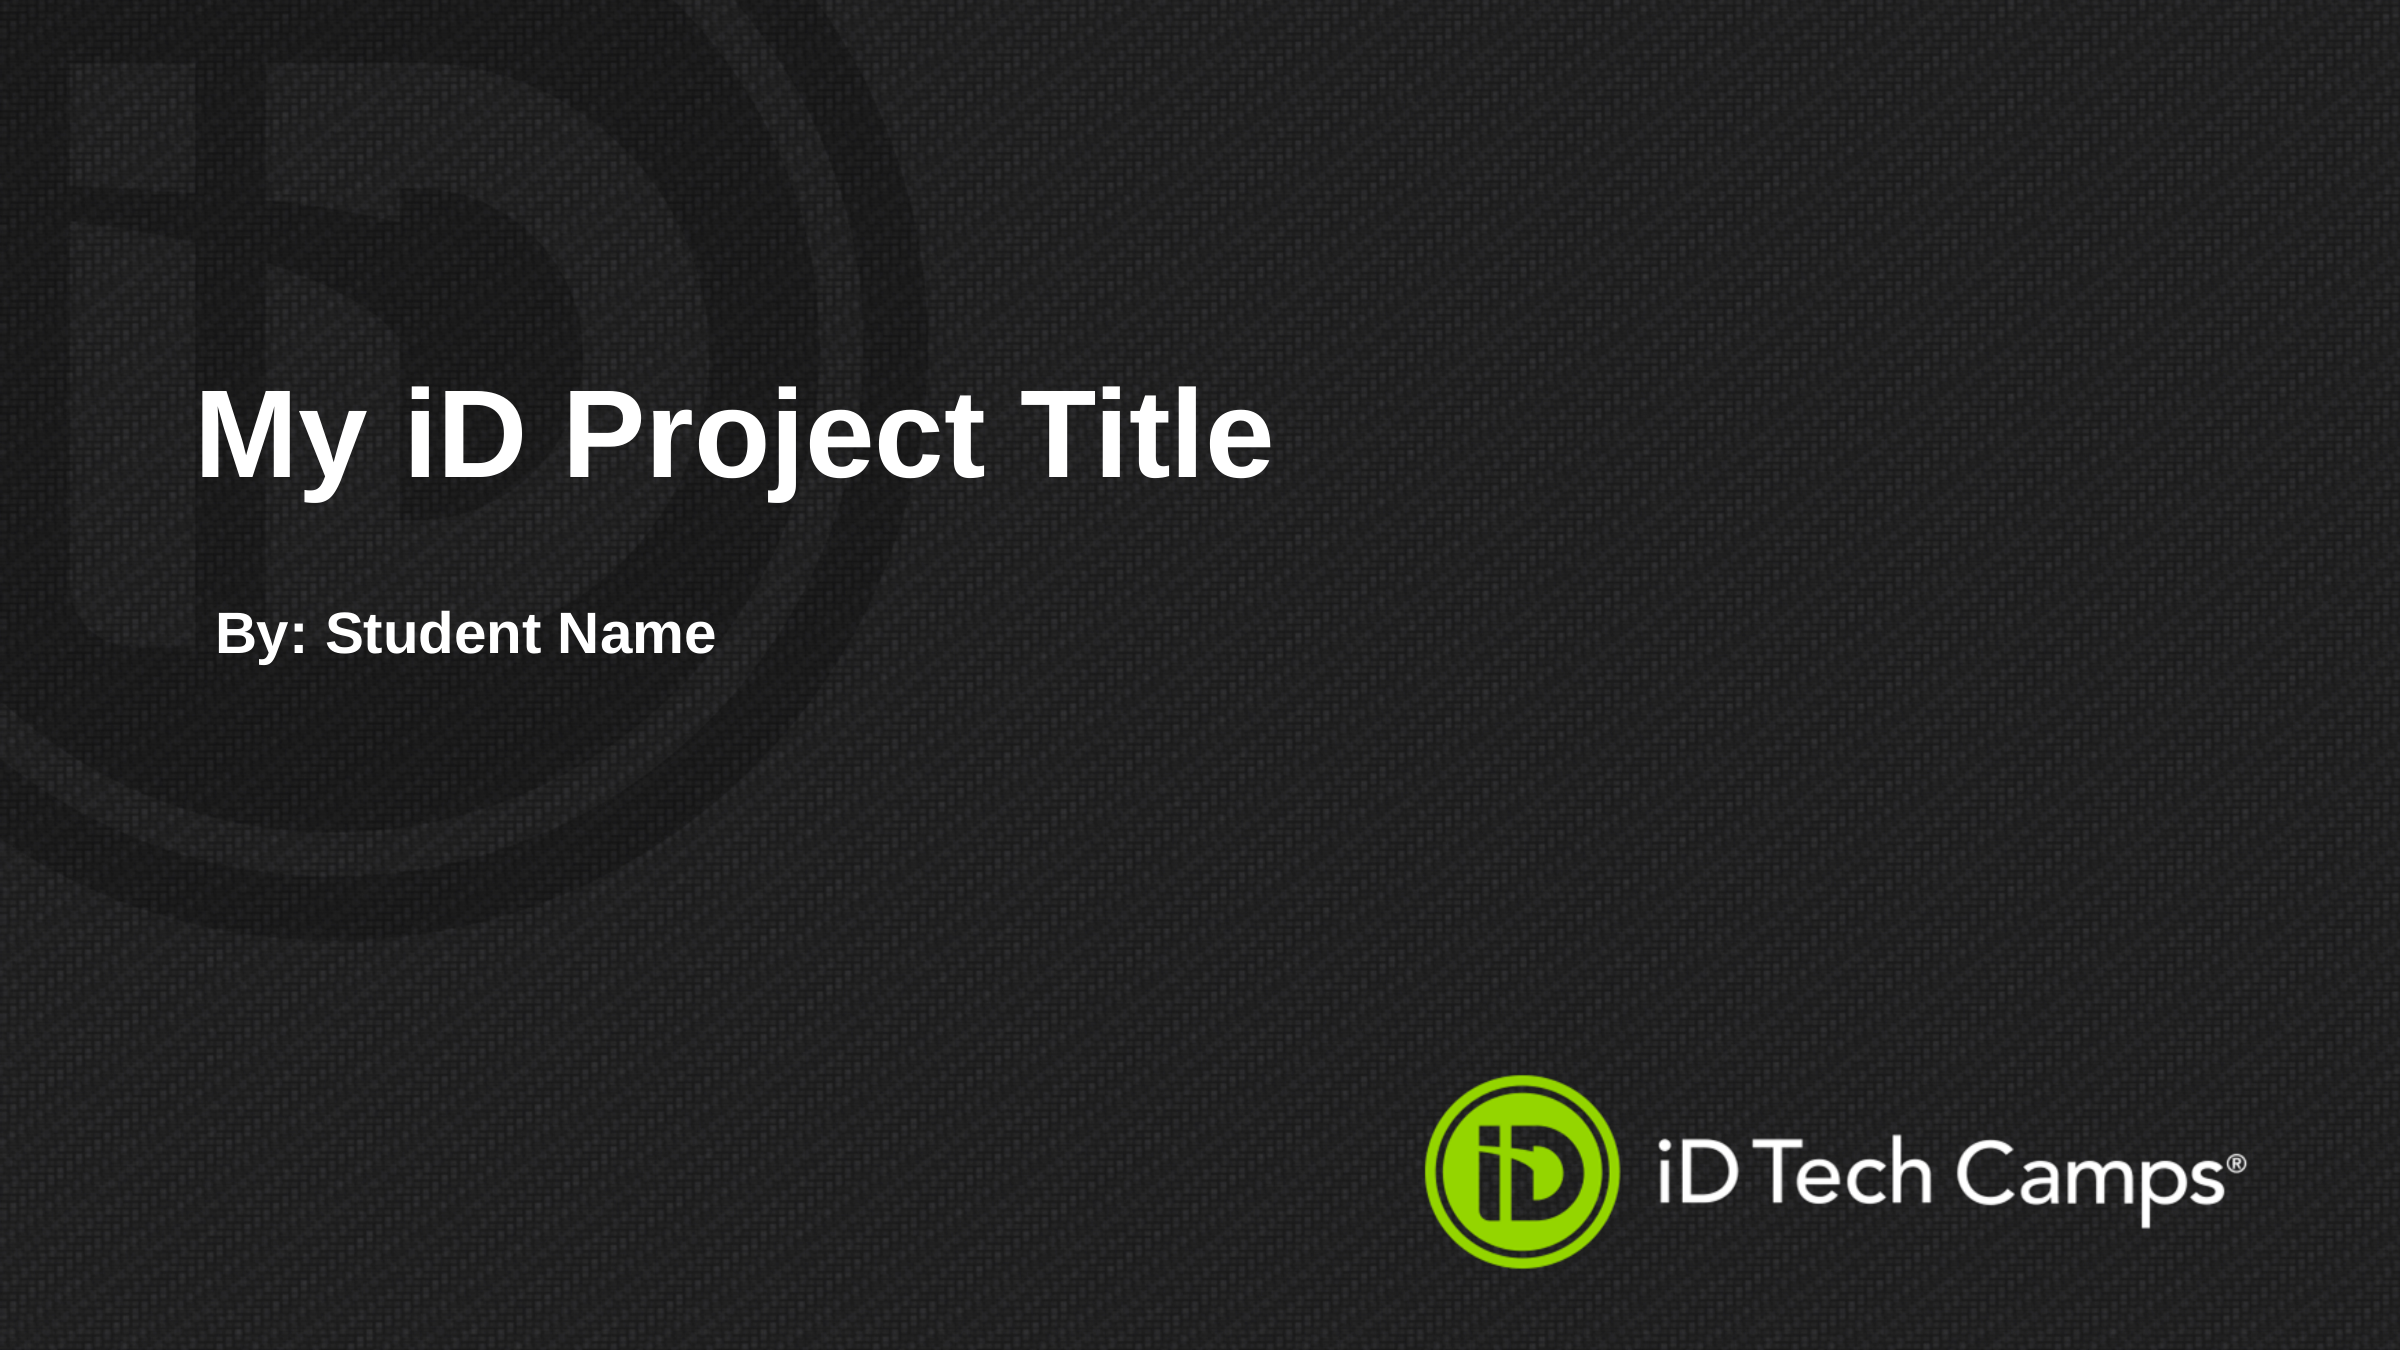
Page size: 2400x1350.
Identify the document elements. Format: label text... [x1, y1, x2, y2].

picture [0, 0, 2400, 1350]
title My iD Project Title [180, 344, 2220, 601]
text_box By: Student Name [200, 569, 2240, 690]
